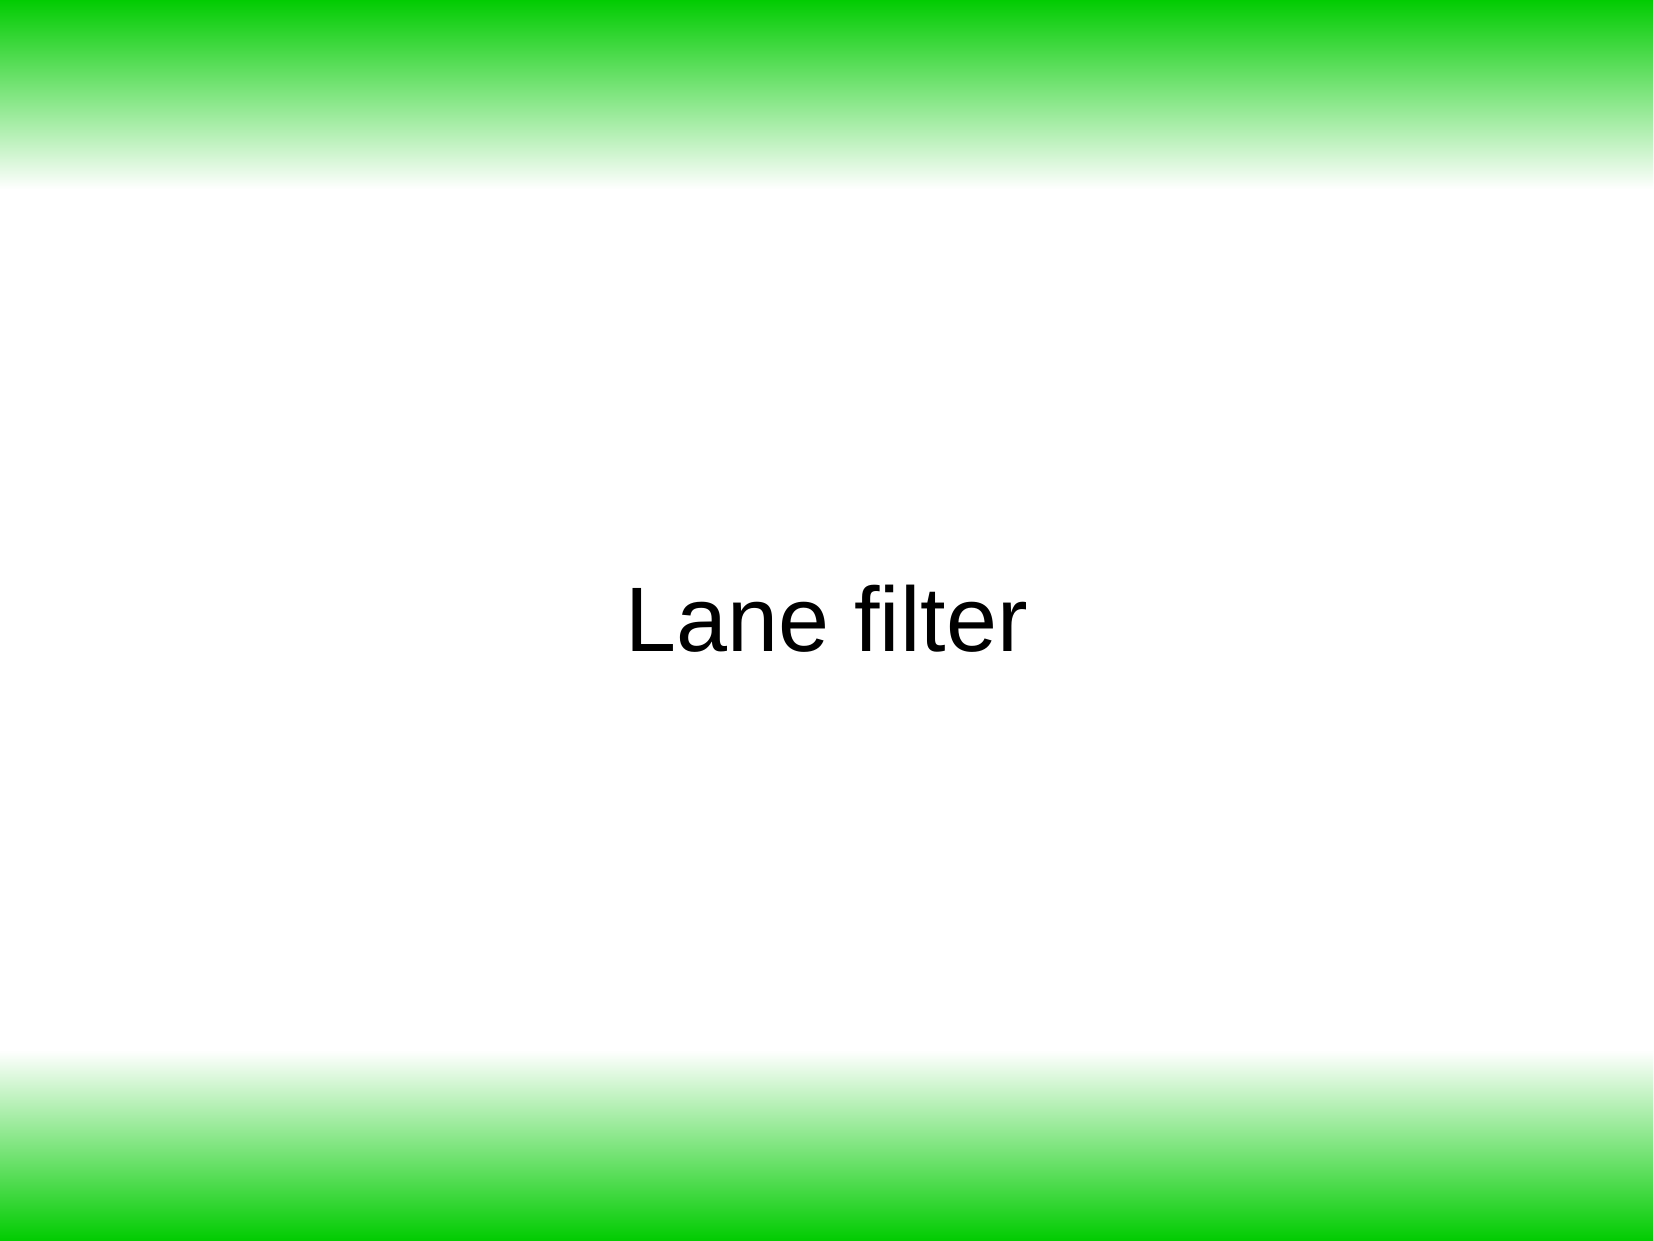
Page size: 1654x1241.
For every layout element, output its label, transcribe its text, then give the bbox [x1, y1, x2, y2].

title Lane filter [82, 516, 1571, 724]
text_box [0, 1051, 1654, 1241]
text_box [0, 0, 1654, 189]
